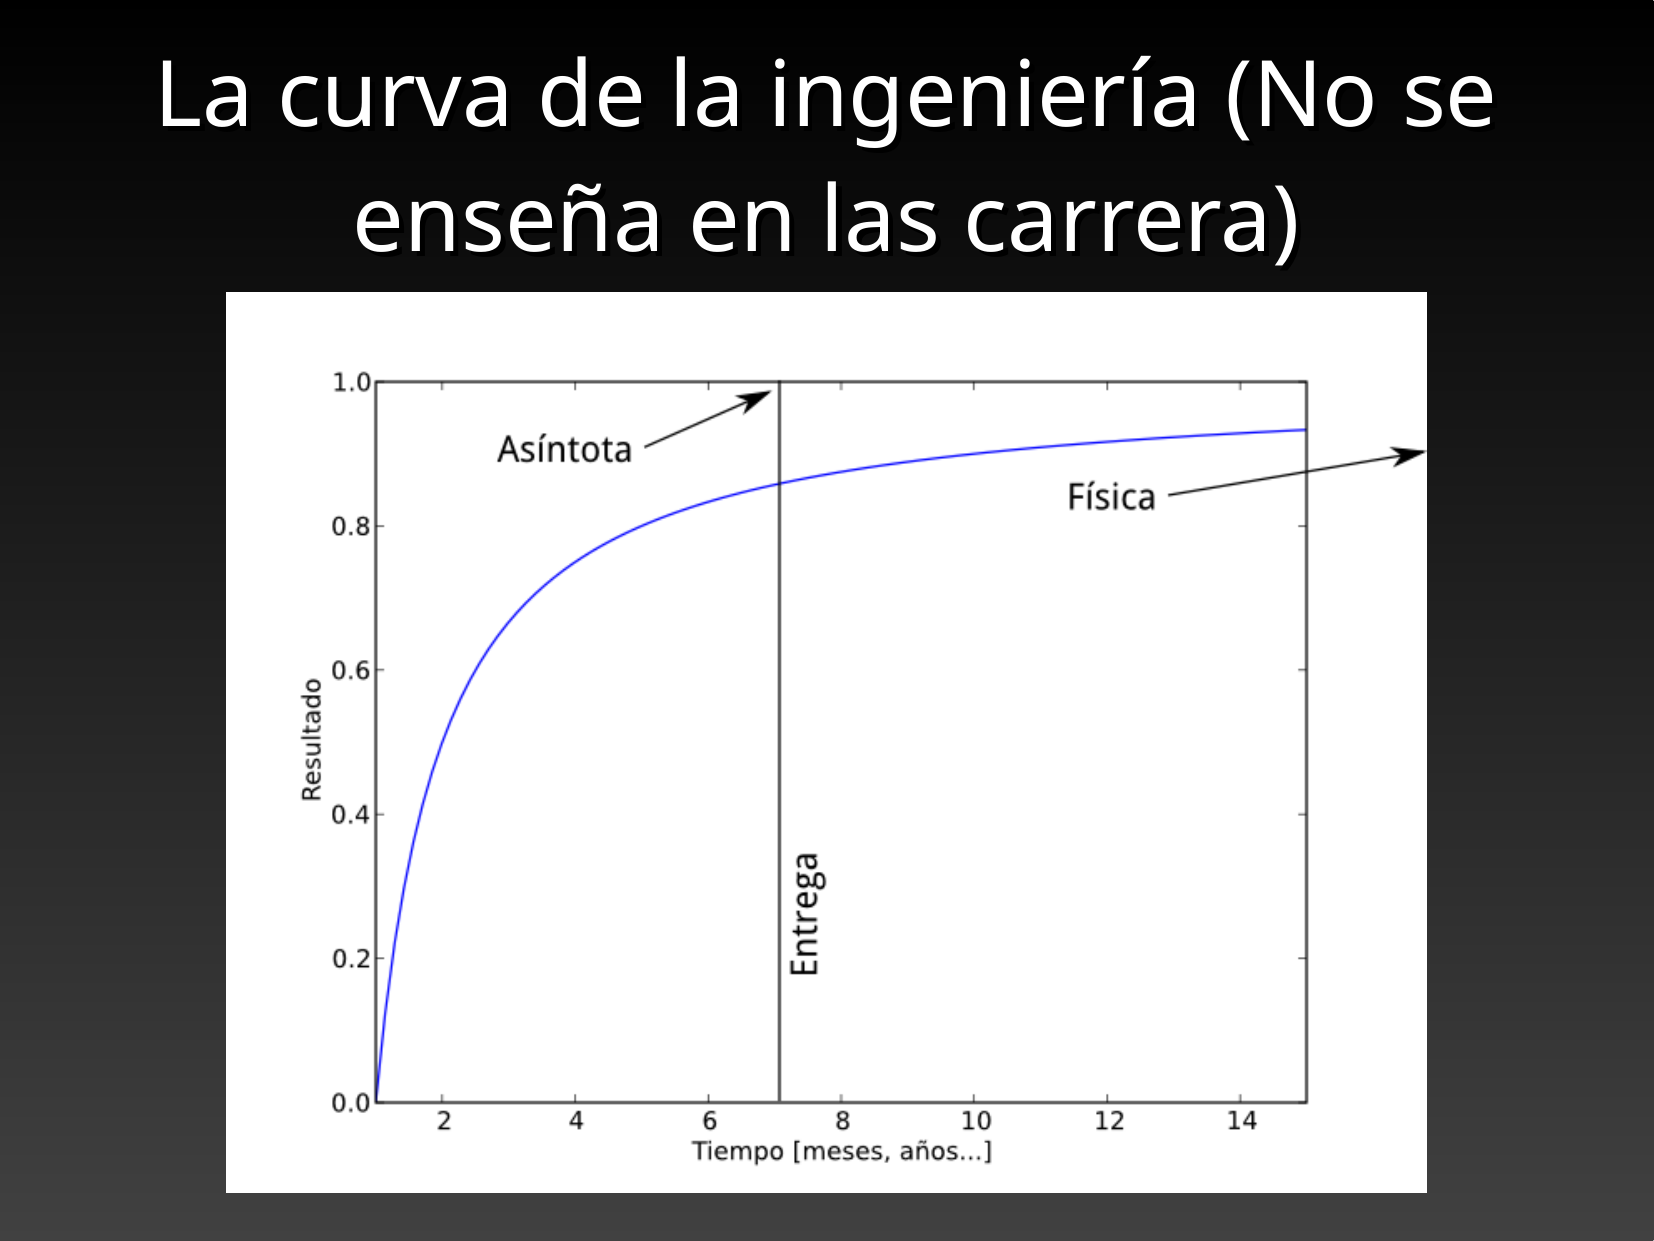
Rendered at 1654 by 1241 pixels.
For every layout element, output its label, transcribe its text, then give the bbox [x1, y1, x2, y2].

picture [226, 292, 1427, 1193]
title La curva de la ingeniería (No se enseña en las carrera) [82, 45, 1571, 261]
